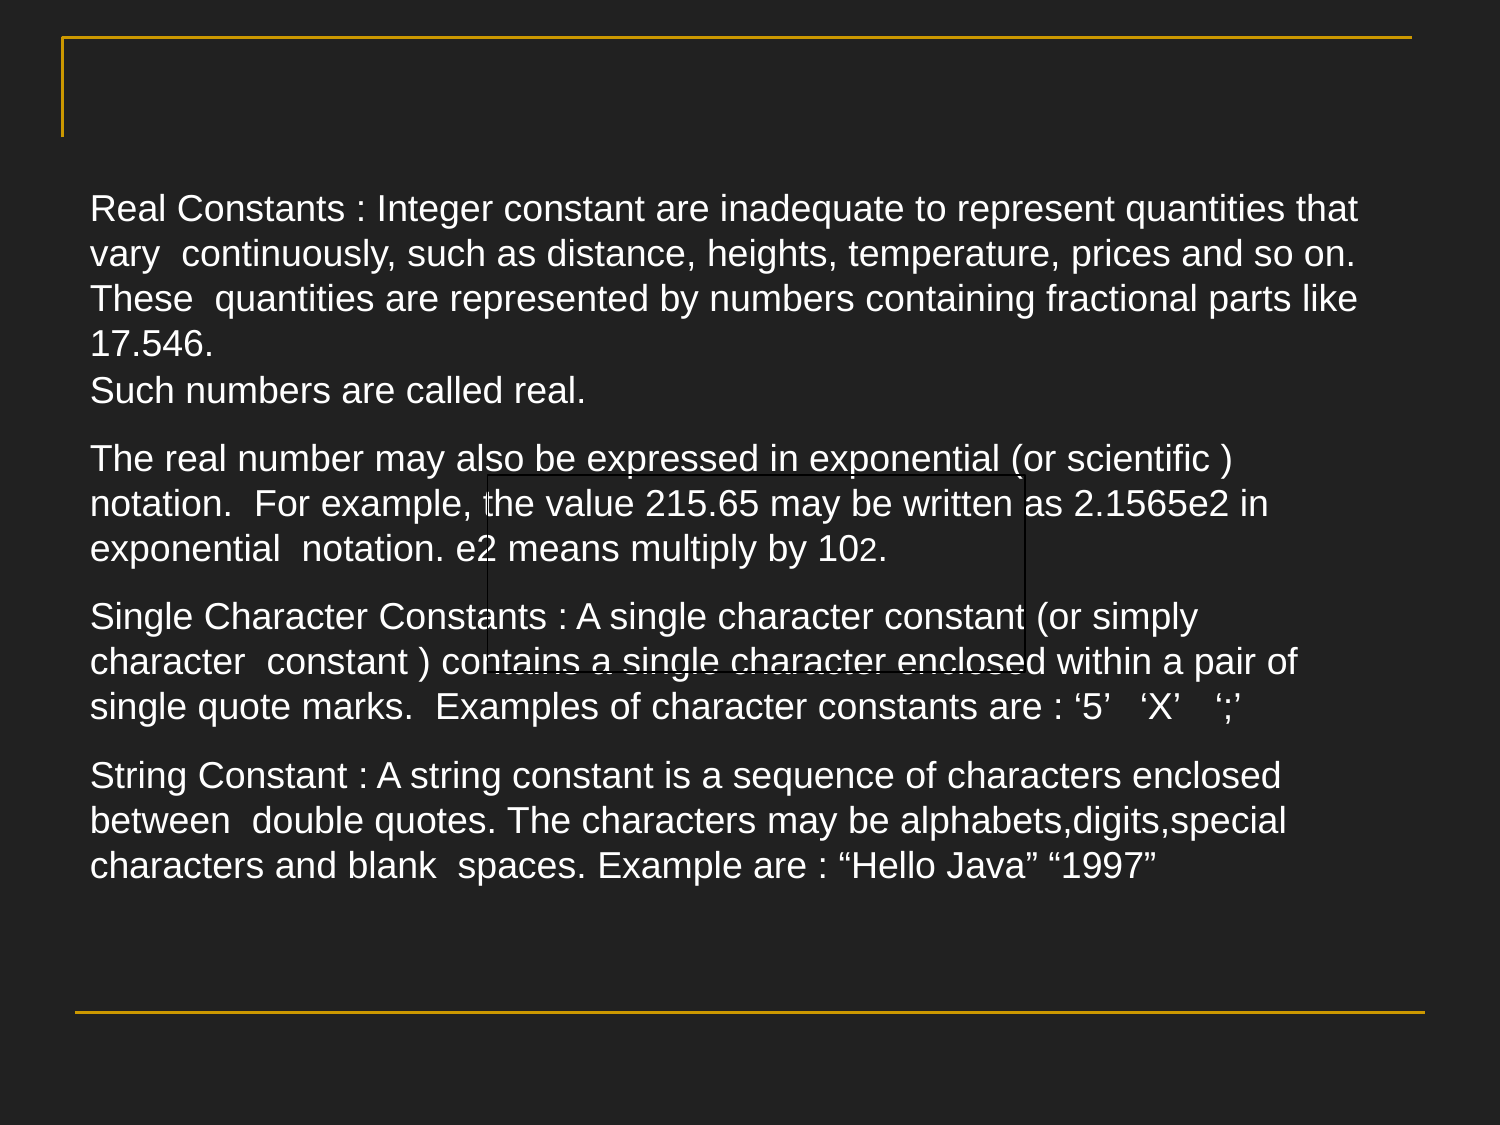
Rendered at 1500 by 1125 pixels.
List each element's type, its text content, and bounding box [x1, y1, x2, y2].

text_box Real Constants : Integer constant are inadequate to represent quantities that vary continuously, such as distance, heights, temperature, prices and so on. These quantities are represented by numbers containing fractional parts like 17.546. Such numbers are called real. The real number may also be expressed in exponential (or scientific ) notation. For example, the value 215.65 may be written as 2.1565e2 in exponential notation. e2 means multiply by 102. Single Character Constants : A single character constant (or simply character constant ) contains a single character enclosed within a pair of single quote marks. Examples of character constants are : ‘5’ ‘X’ ‘;’ String Constant : A string constant is a sequence of characters enclosed between double quotes. The characters may be alphabets,digits,special characters and blank spaces. Example are : “Hello Java” “1997” [87, 181, 1413, 955]
